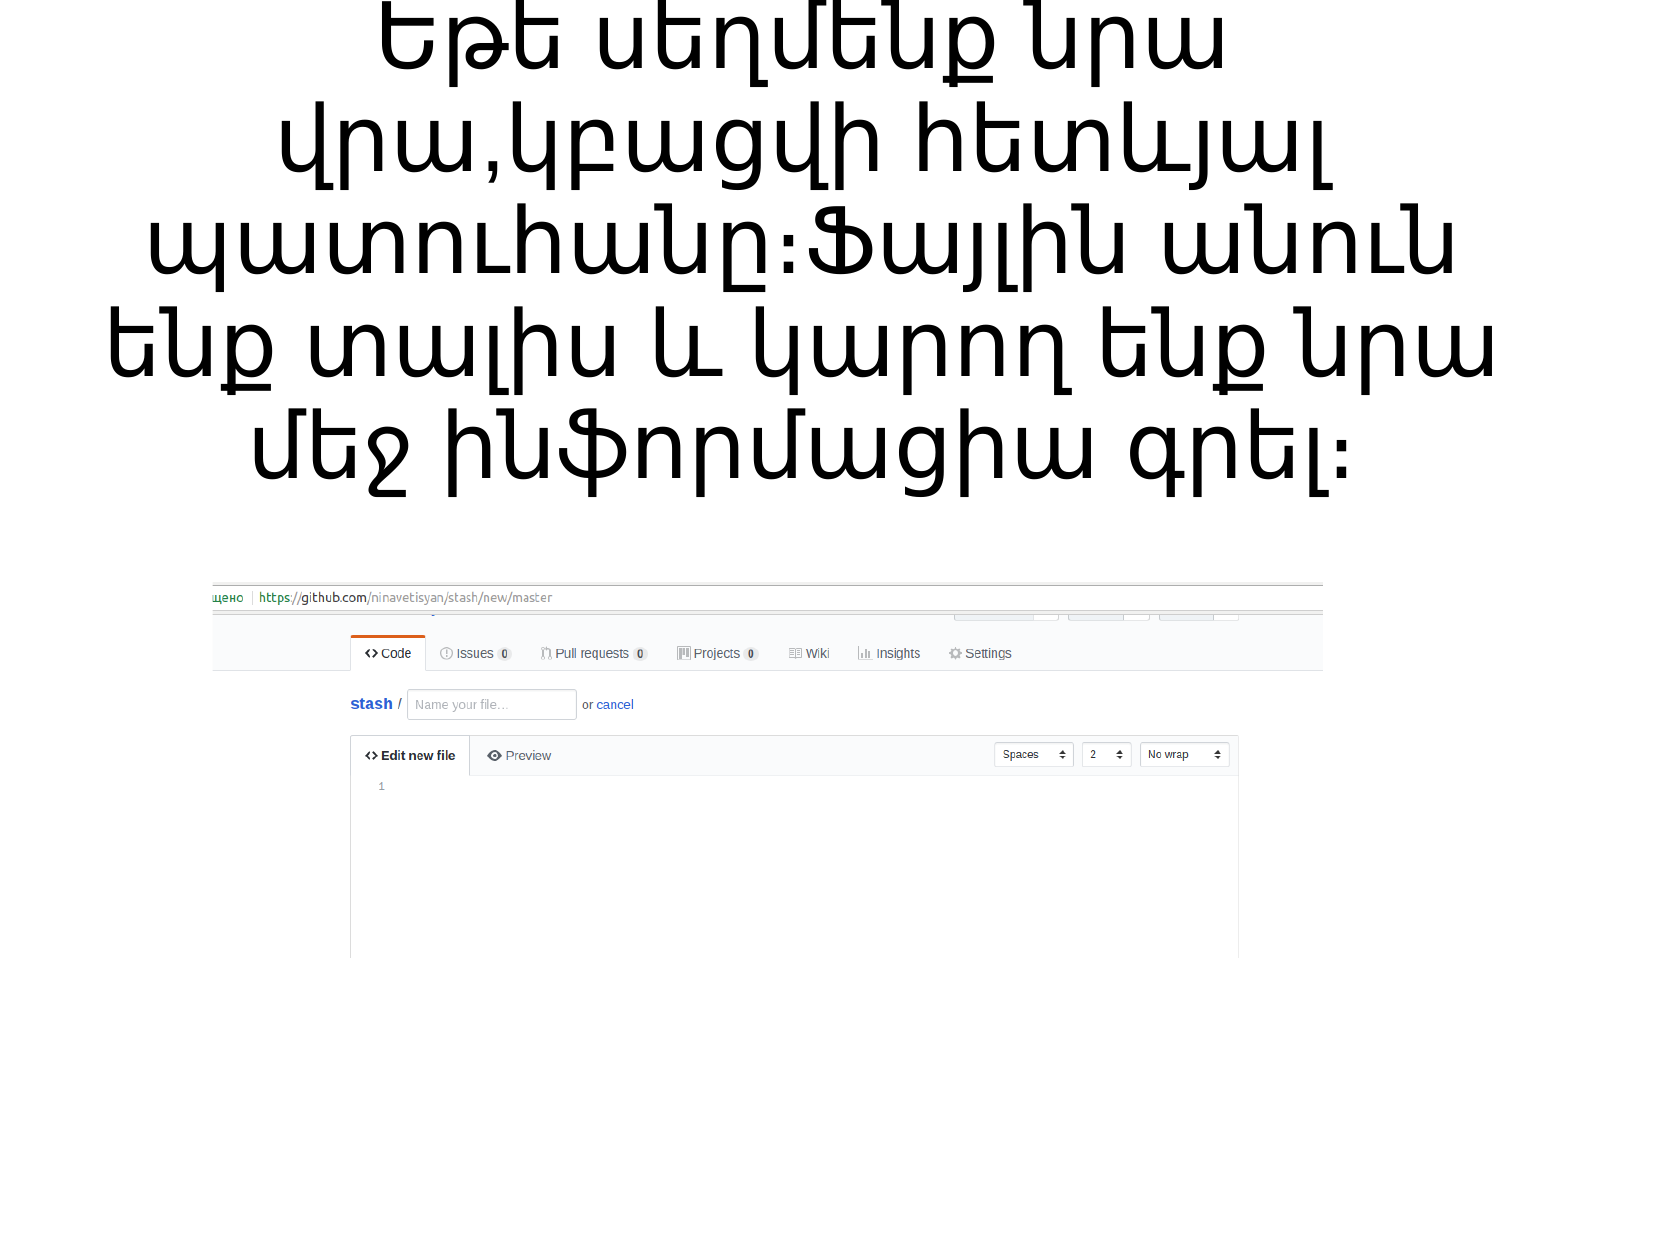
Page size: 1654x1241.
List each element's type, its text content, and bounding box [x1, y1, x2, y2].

picture [212, 582, 1323, 958]
title Եթե սեղմենք նրա վրա,կբացվի հետևյալ պատուհանը։Ֆայլին անուն ենք տալիս և կարող ենք նրա մեջ ինֆորմացիա գրել։ [59, 0, 1548, 499]
